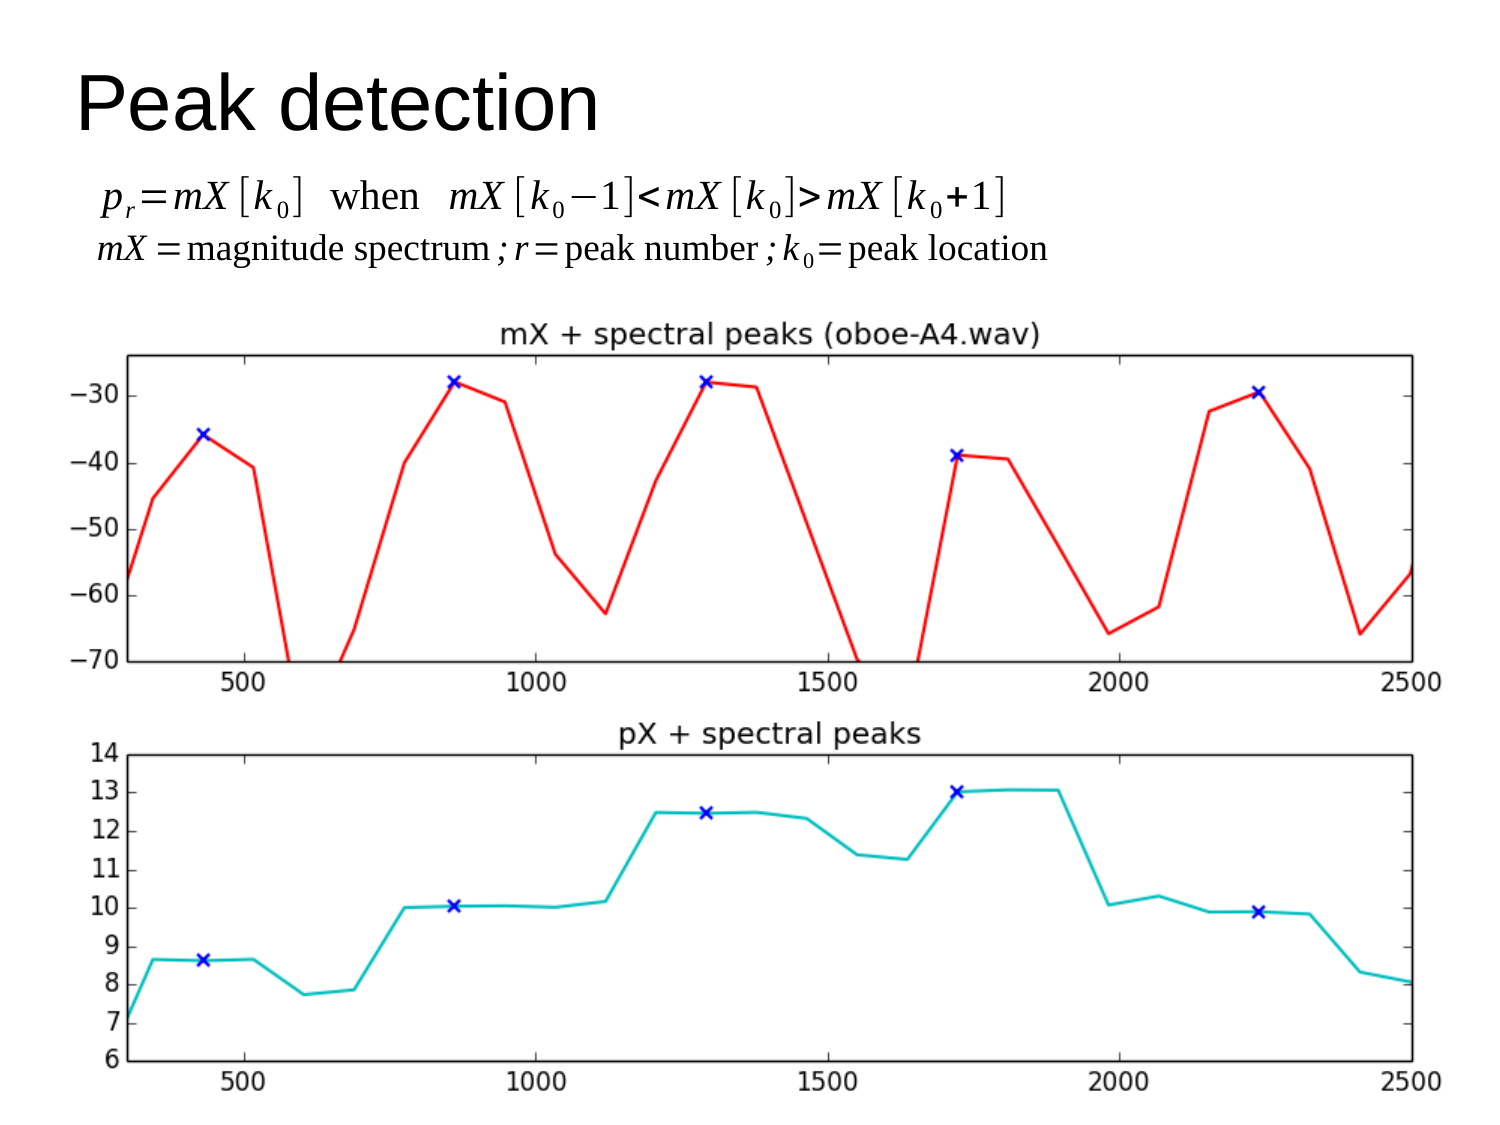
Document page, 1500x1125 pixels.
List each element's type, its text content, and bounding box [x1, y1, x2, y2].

chart [90, 172, 1057, 274]
title Peak detection [75, 9, 1425, 198]
picture [43, 295, 1469, 1121]
